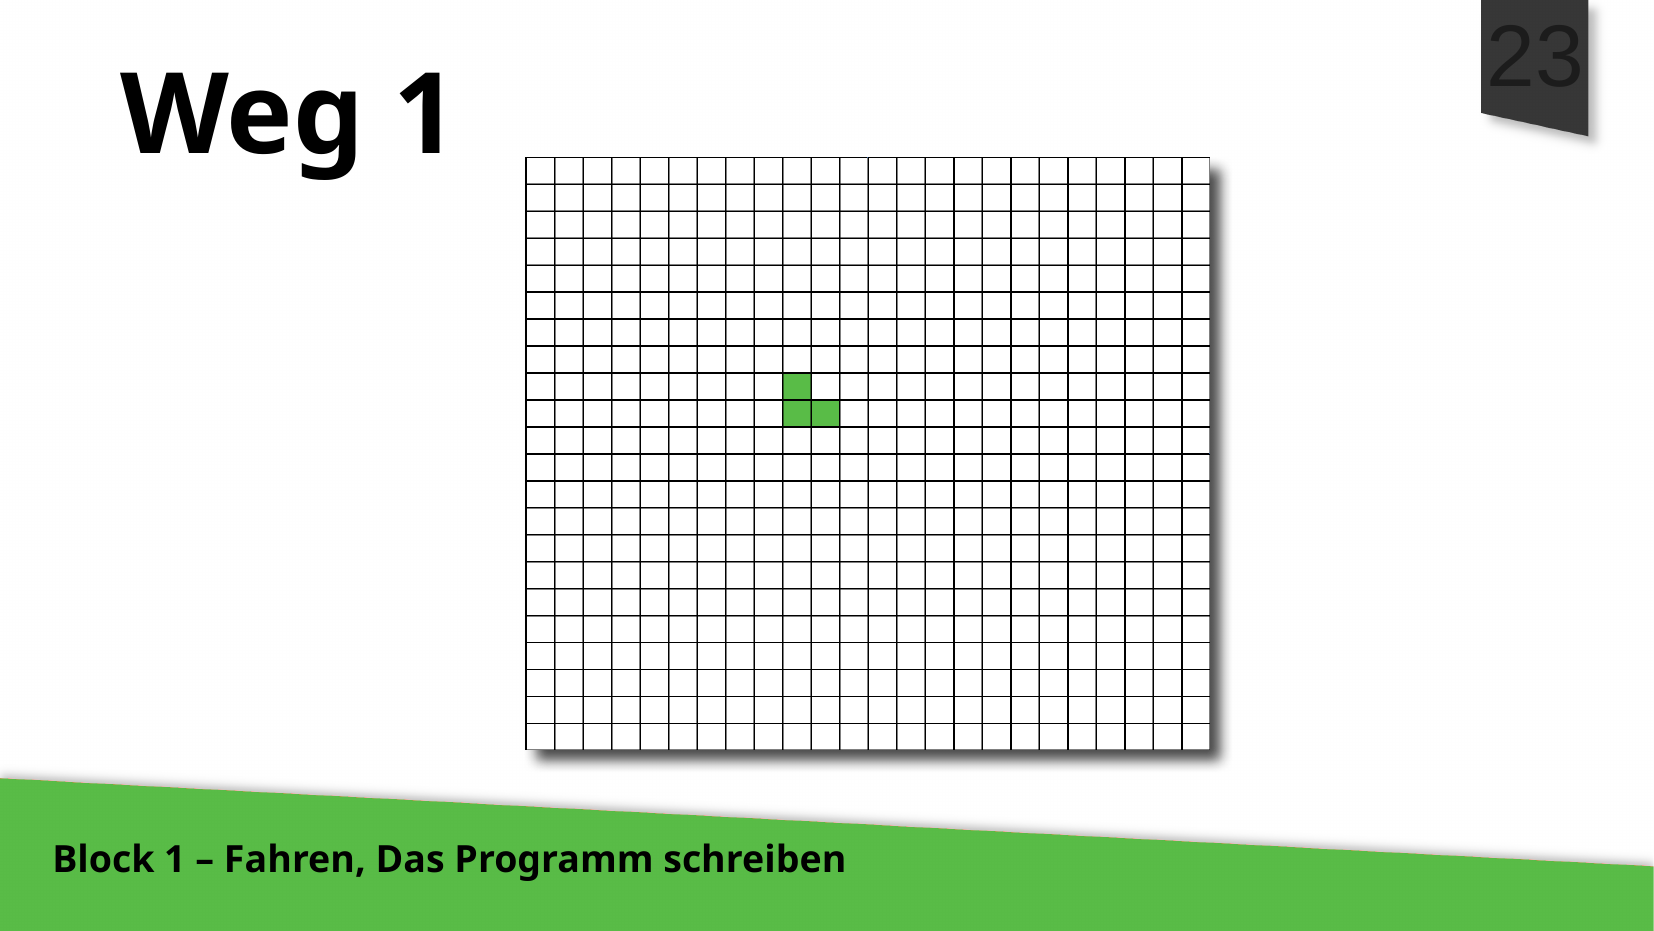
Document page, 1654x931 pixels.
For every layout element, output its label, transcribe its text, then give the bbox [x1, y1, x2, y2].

title Weg 1 [120, 32, 1501, 188]
picture [0, 0, 1654, 931]
text_box <number> [923, 0, 1599, 141]
text_box Block 1 – Fahren, Das Programm schreiben [37, 825, 863, 901]
